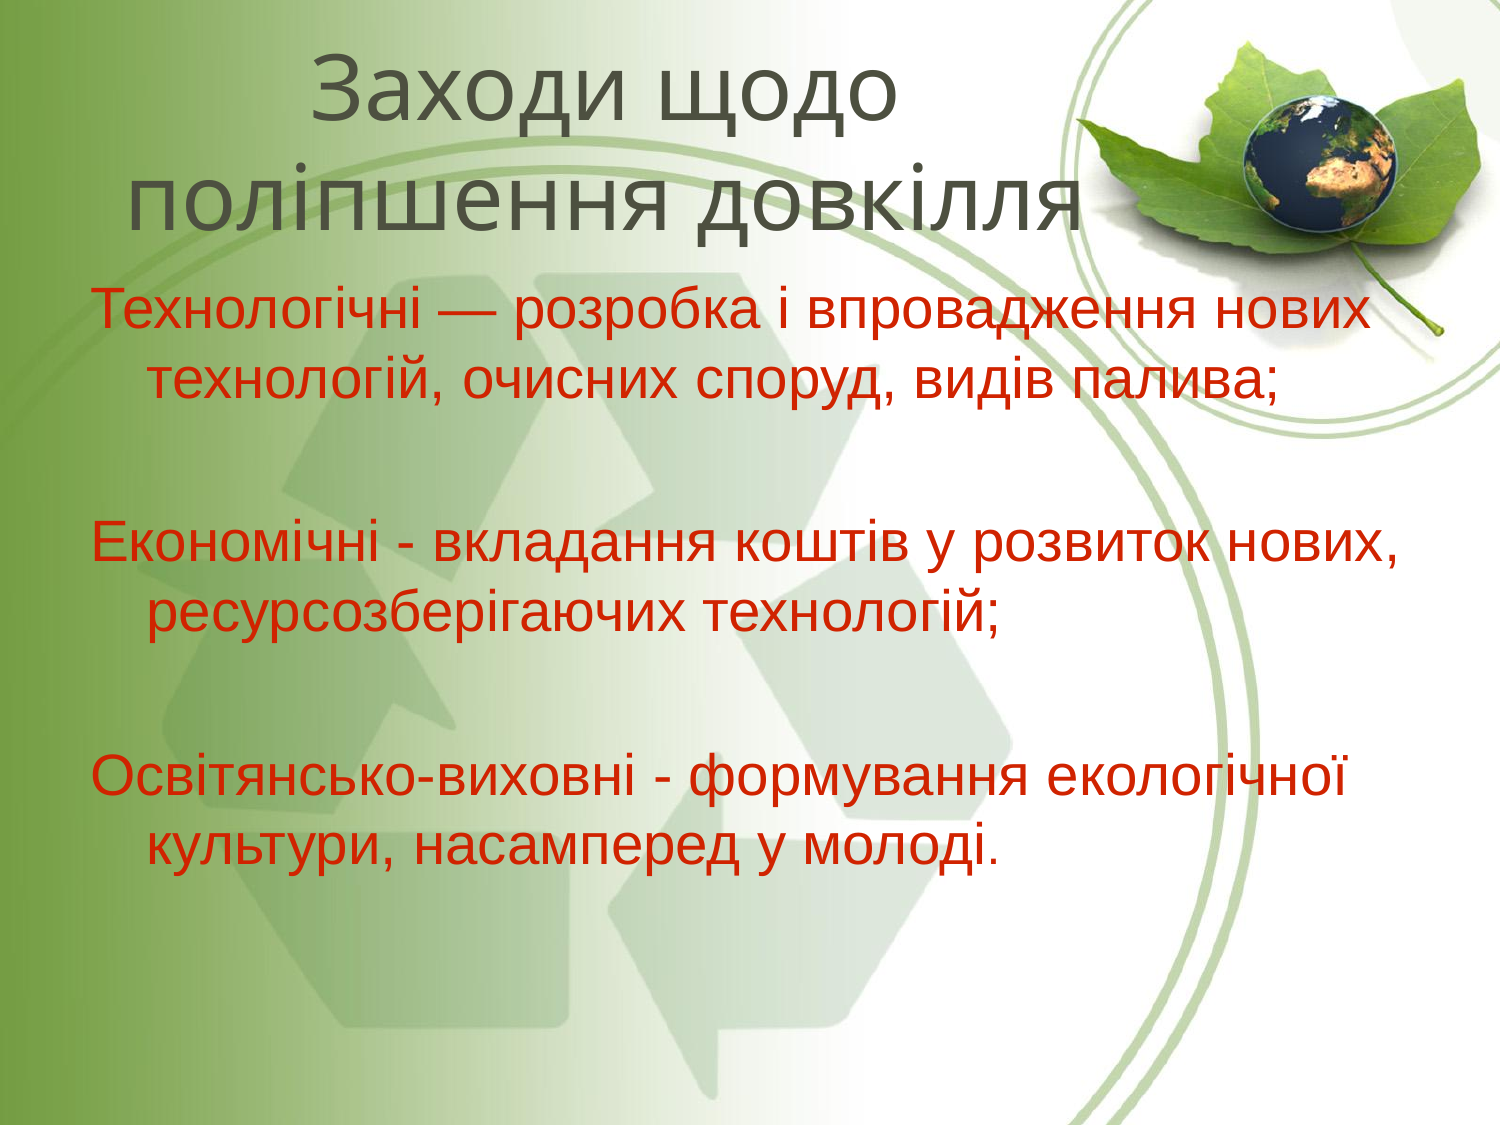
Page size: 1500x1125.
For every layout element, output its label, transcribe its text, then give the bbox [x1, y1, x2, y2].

title Заходи щодо поліпшення довкілля [75, 45, 1138, 233]
list Технологічні — розробка і впровадження нових технологій, очисних споруд, видів палива; Економічні - вкладання коштів у розвиток нових, ресурсозберігаючих технологій; Освітянсько-виховні - формування екологічної культури, насамперед у молоді. [75, 262, 1425, 1005]
picture [0, 0, 1500, 1125]
